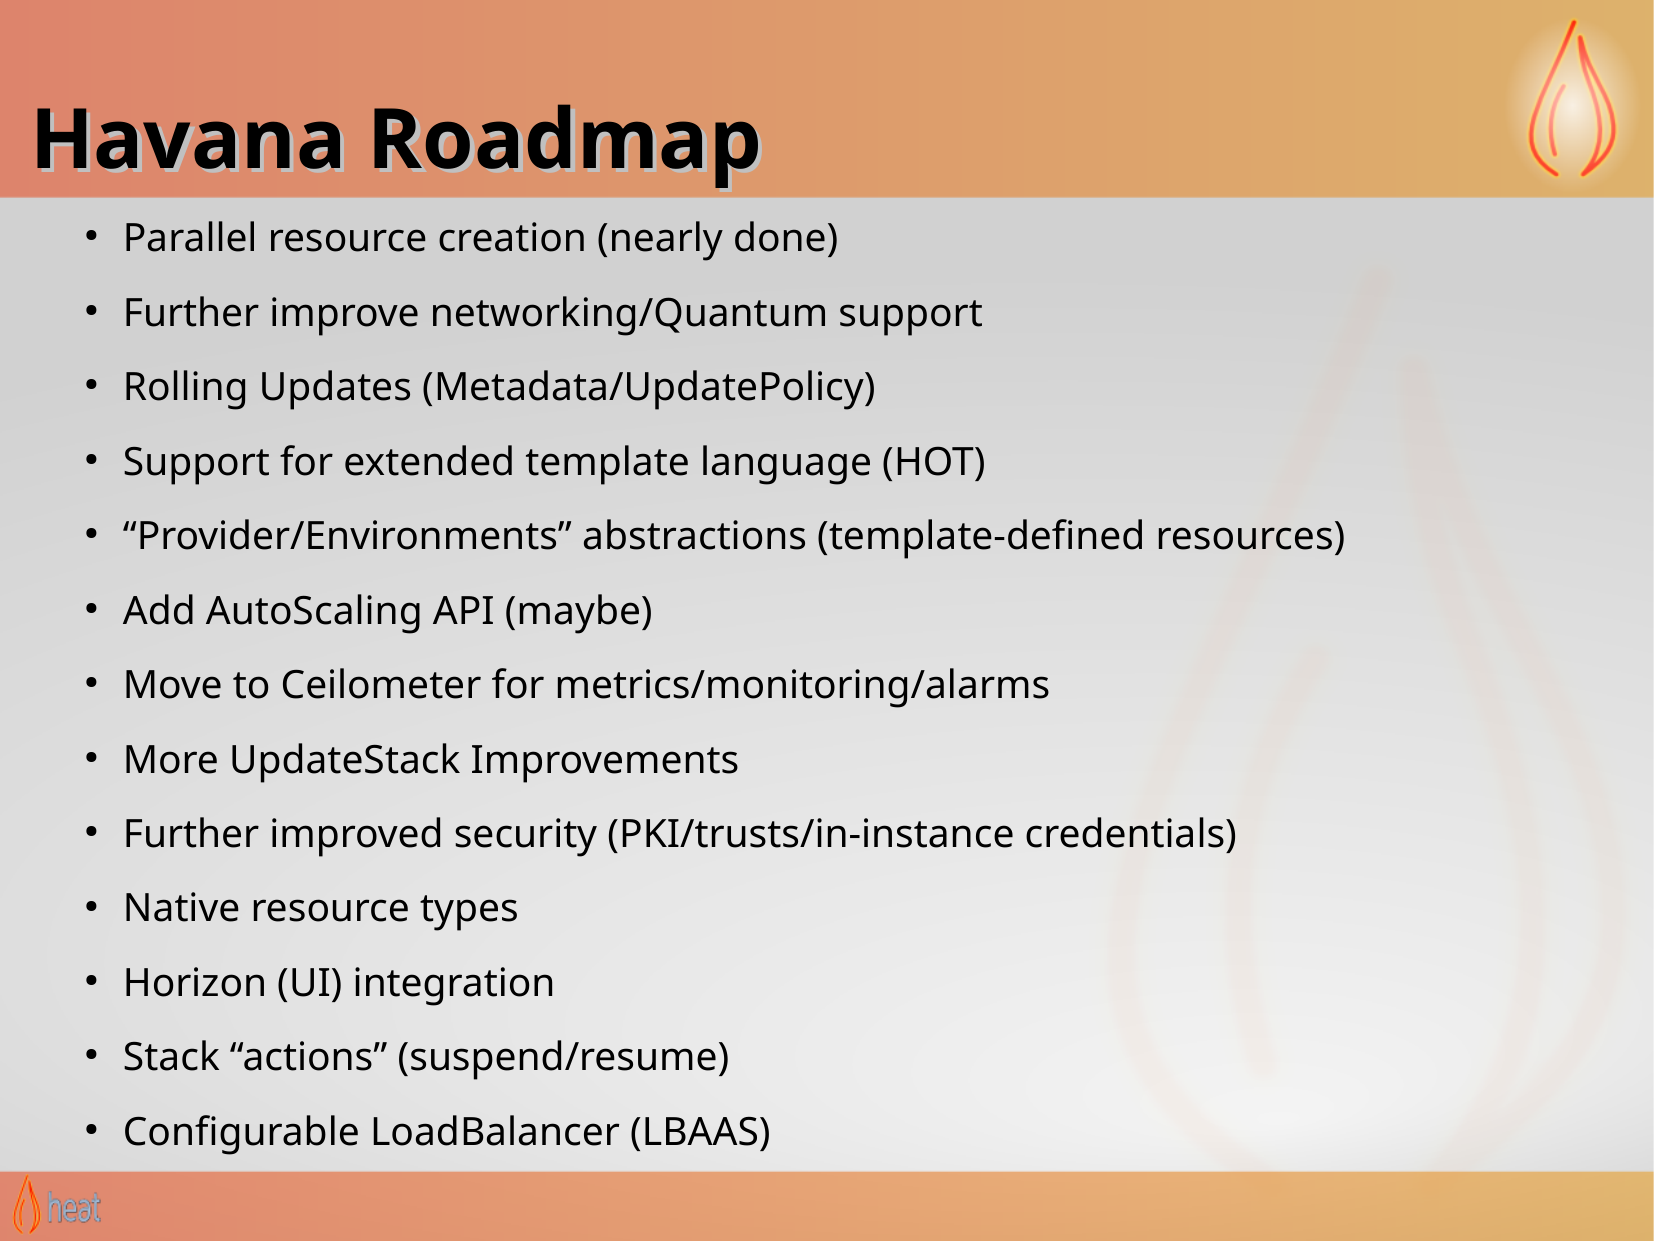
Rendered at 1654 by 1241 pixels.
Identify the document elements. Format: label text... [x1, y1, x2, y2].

picture [0, 0, 1654, 1241]
list Parallel resource creation (nearly done) Further improve networking/Quantum support Rolling Updates (Metadata/UpdatePolicy) Support for extended template language (HOT) “Provider/Environments” abstractions (template-defined resources) Add AutoScaling API (maybe) Move to Ceilometer for metrics/monitoring/alarms More UpdateStack Improvements Further improved security (PKI/trusts/in-instance credentials) Native resource types Horizon (UI) integration Stack “actions” (suspend/resume) Configurable LoadBalancer (LBAAS) [71, 210, 1561, 1166]
title Havana Roadmap [30, 23, 1606, 249]
